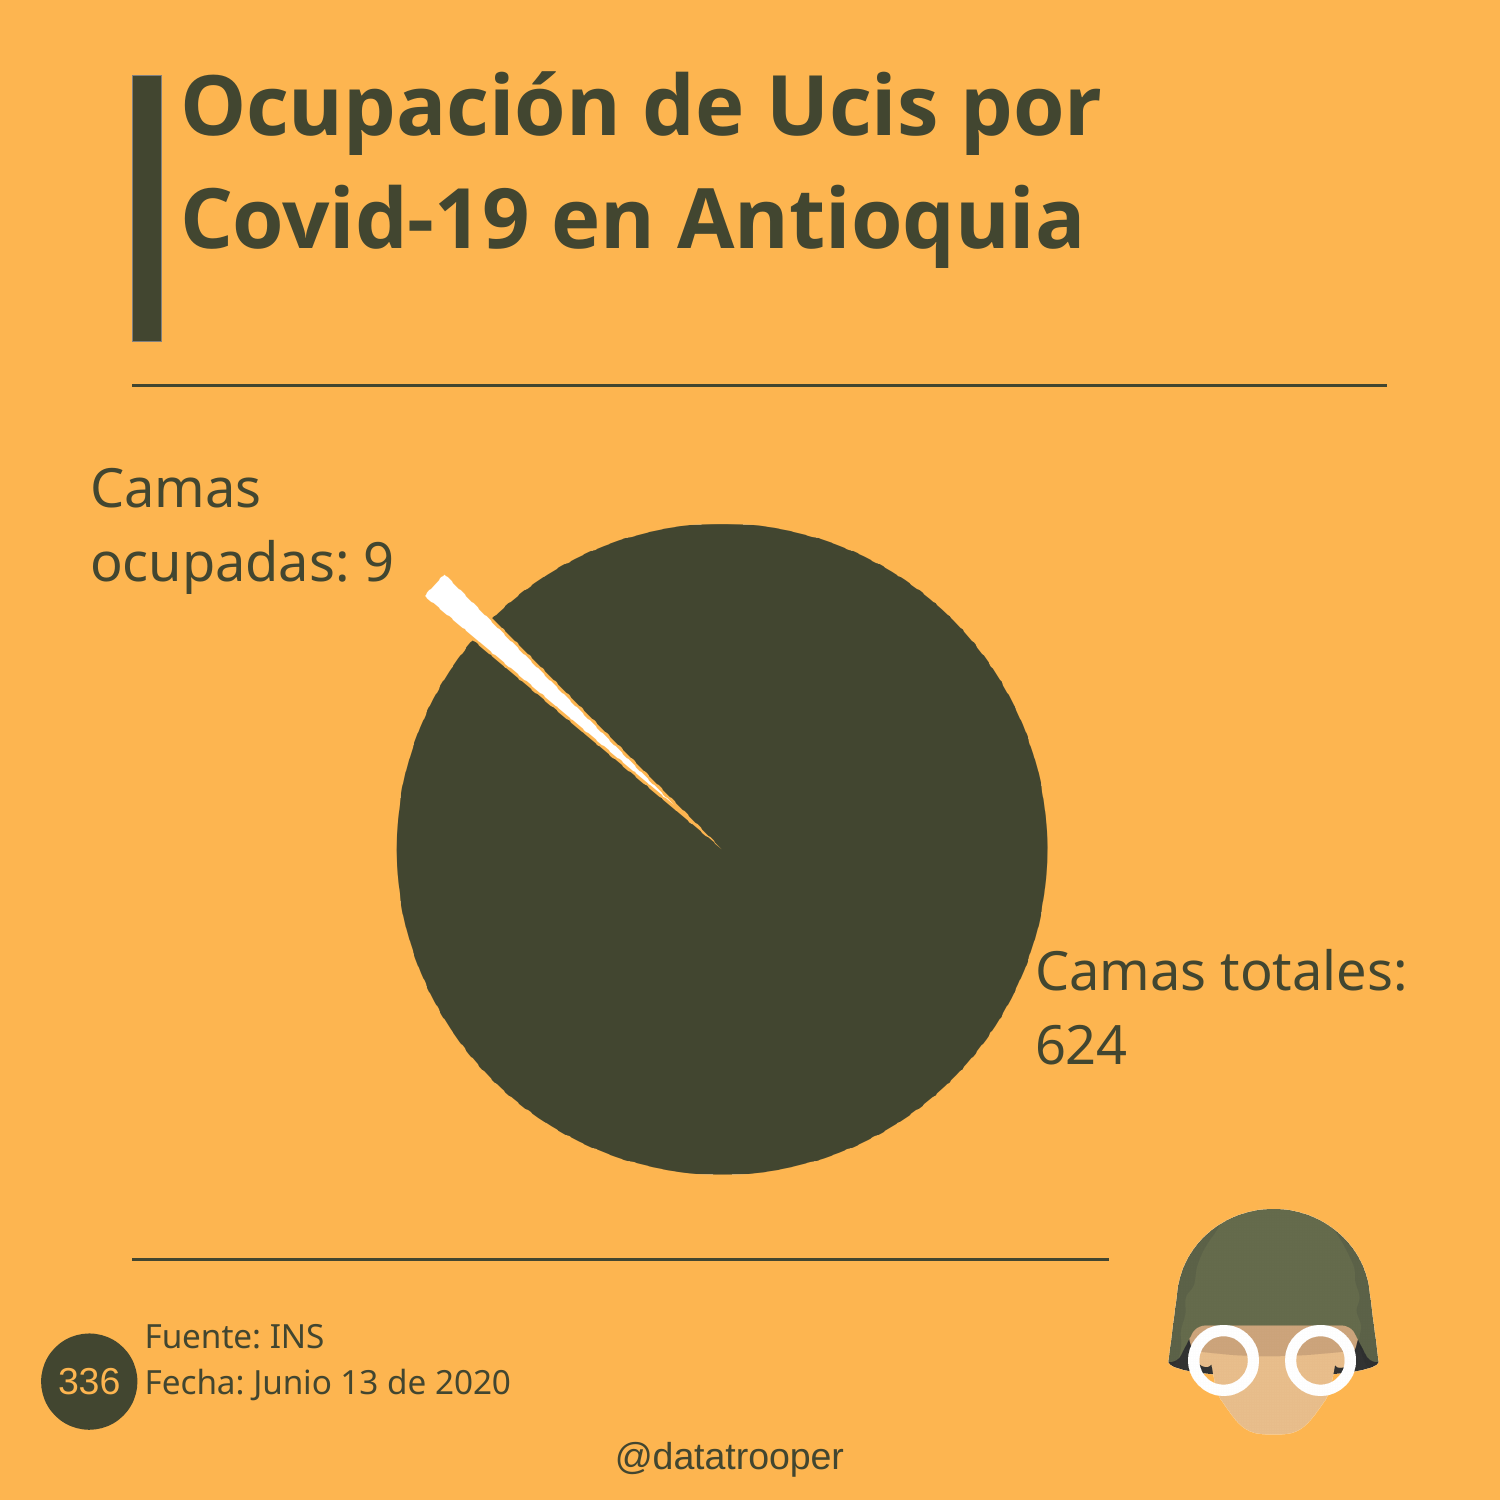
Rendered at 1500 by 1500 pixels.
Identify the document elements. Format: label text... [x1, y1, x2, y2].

title Camas totales: 624 [1081, 948, 1456, 1066]
picture [361, 499, 1081, 1201]
title Camas ocupadas: 9 [90, 465, 511, 582]
title Ocupación de Ucis por Covid-19 en Antioquia [180, 64, 1351, 255]
picture [1125, 1142, 1410, 1500]
